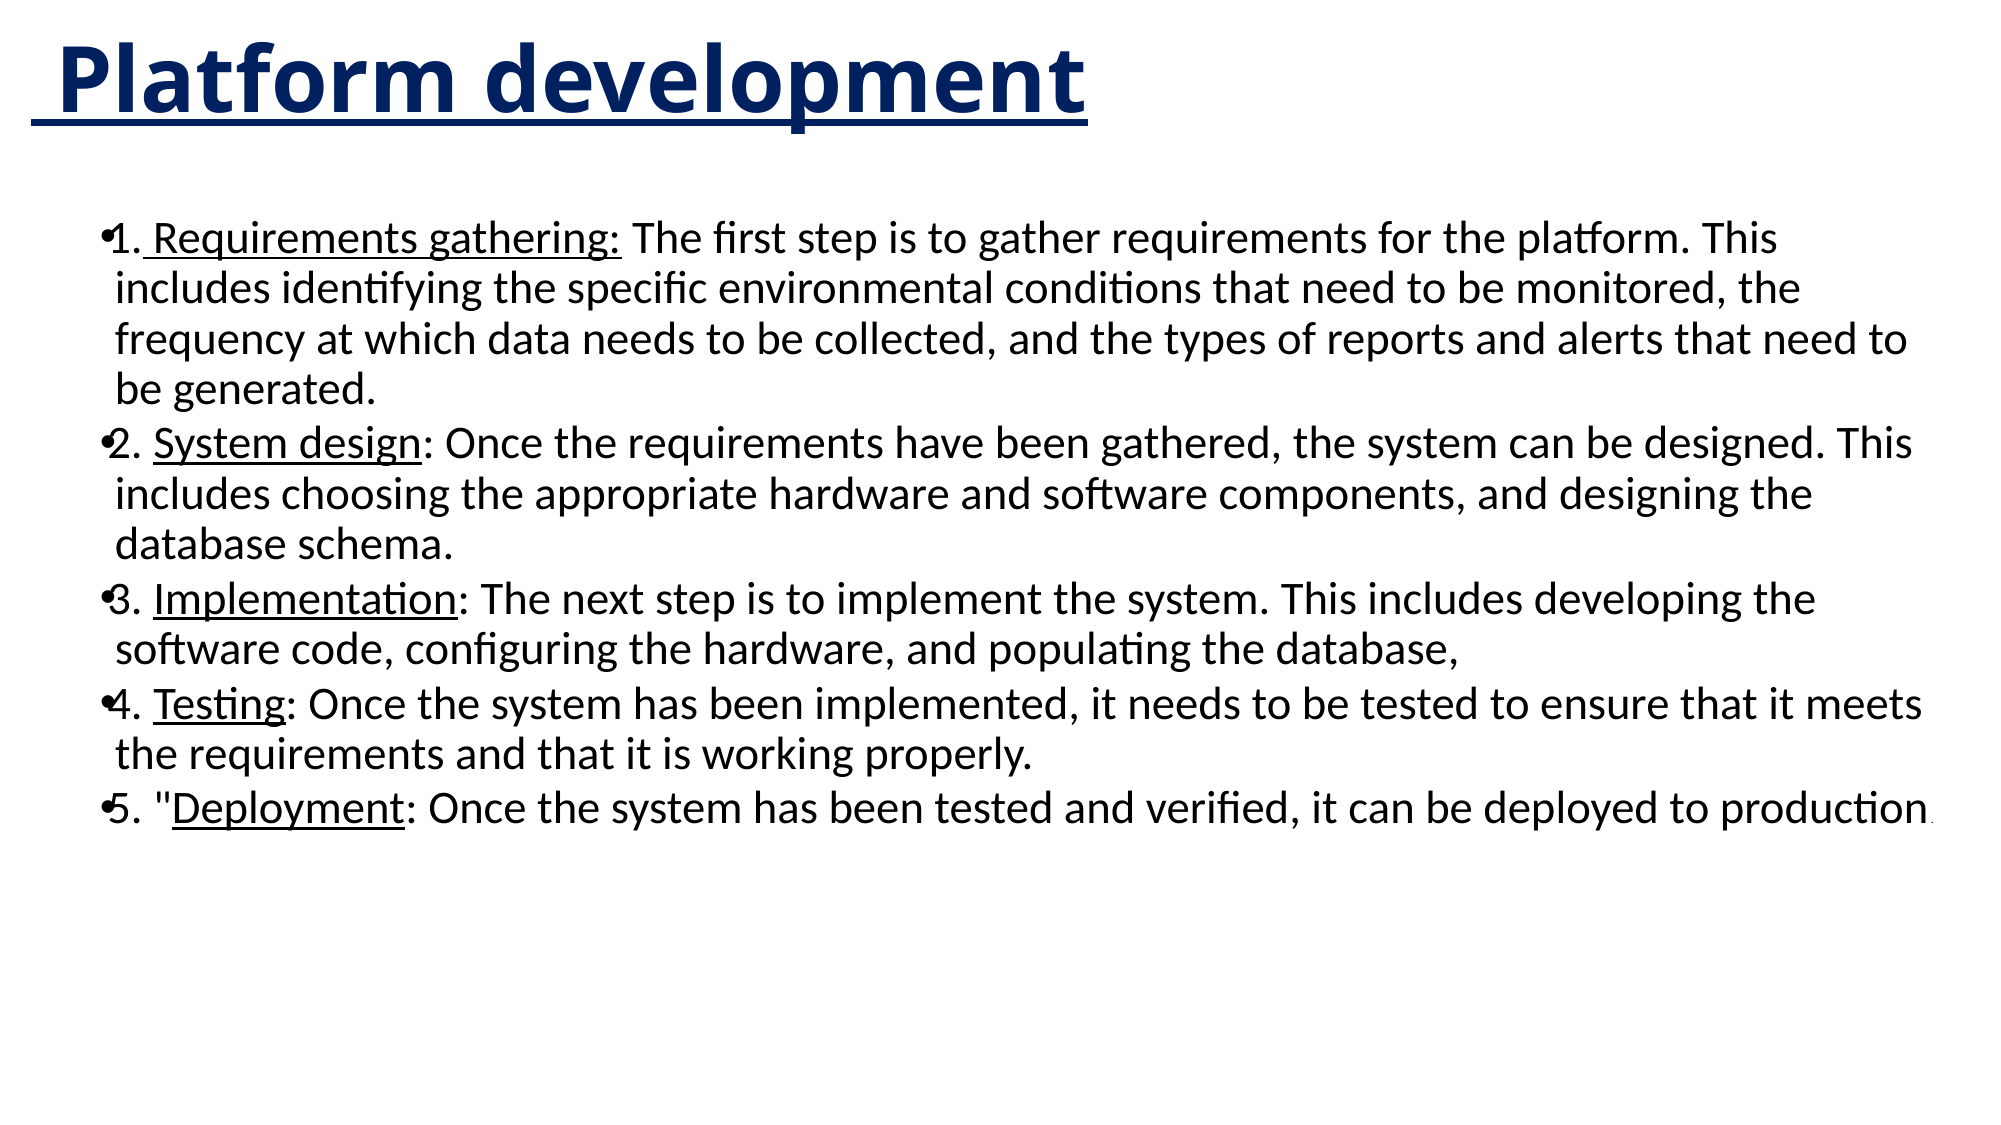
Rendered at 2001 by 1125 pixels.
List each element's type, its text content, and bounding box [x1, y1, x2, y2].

title Platform development [16, 0, 1742, 192]
list 1. Requirements gathering: The first step is to gather requirements for the platform. This includes identifying the specific environmental conditions that need to be monitored, the frequency at which data needs to be collected, and the types of reports and alerts that need to be generated. 2. System design: Once the requirements have been gathered, the system can be designed. This includes choosing the appropriate hardware and software components, and designing the database schema. 3. Implementation: The next step is to implement the system. This includes developing the software code, configuring the hardware, and populating the database, 4. Testing: Once the system has been implemented, it needs to be tested to ensure that it meets the requirements and that it is working properly. 5. "Deployment: Once the system has been tested and verified, it can be deployed to production. [84, 205, 1952, 920]
